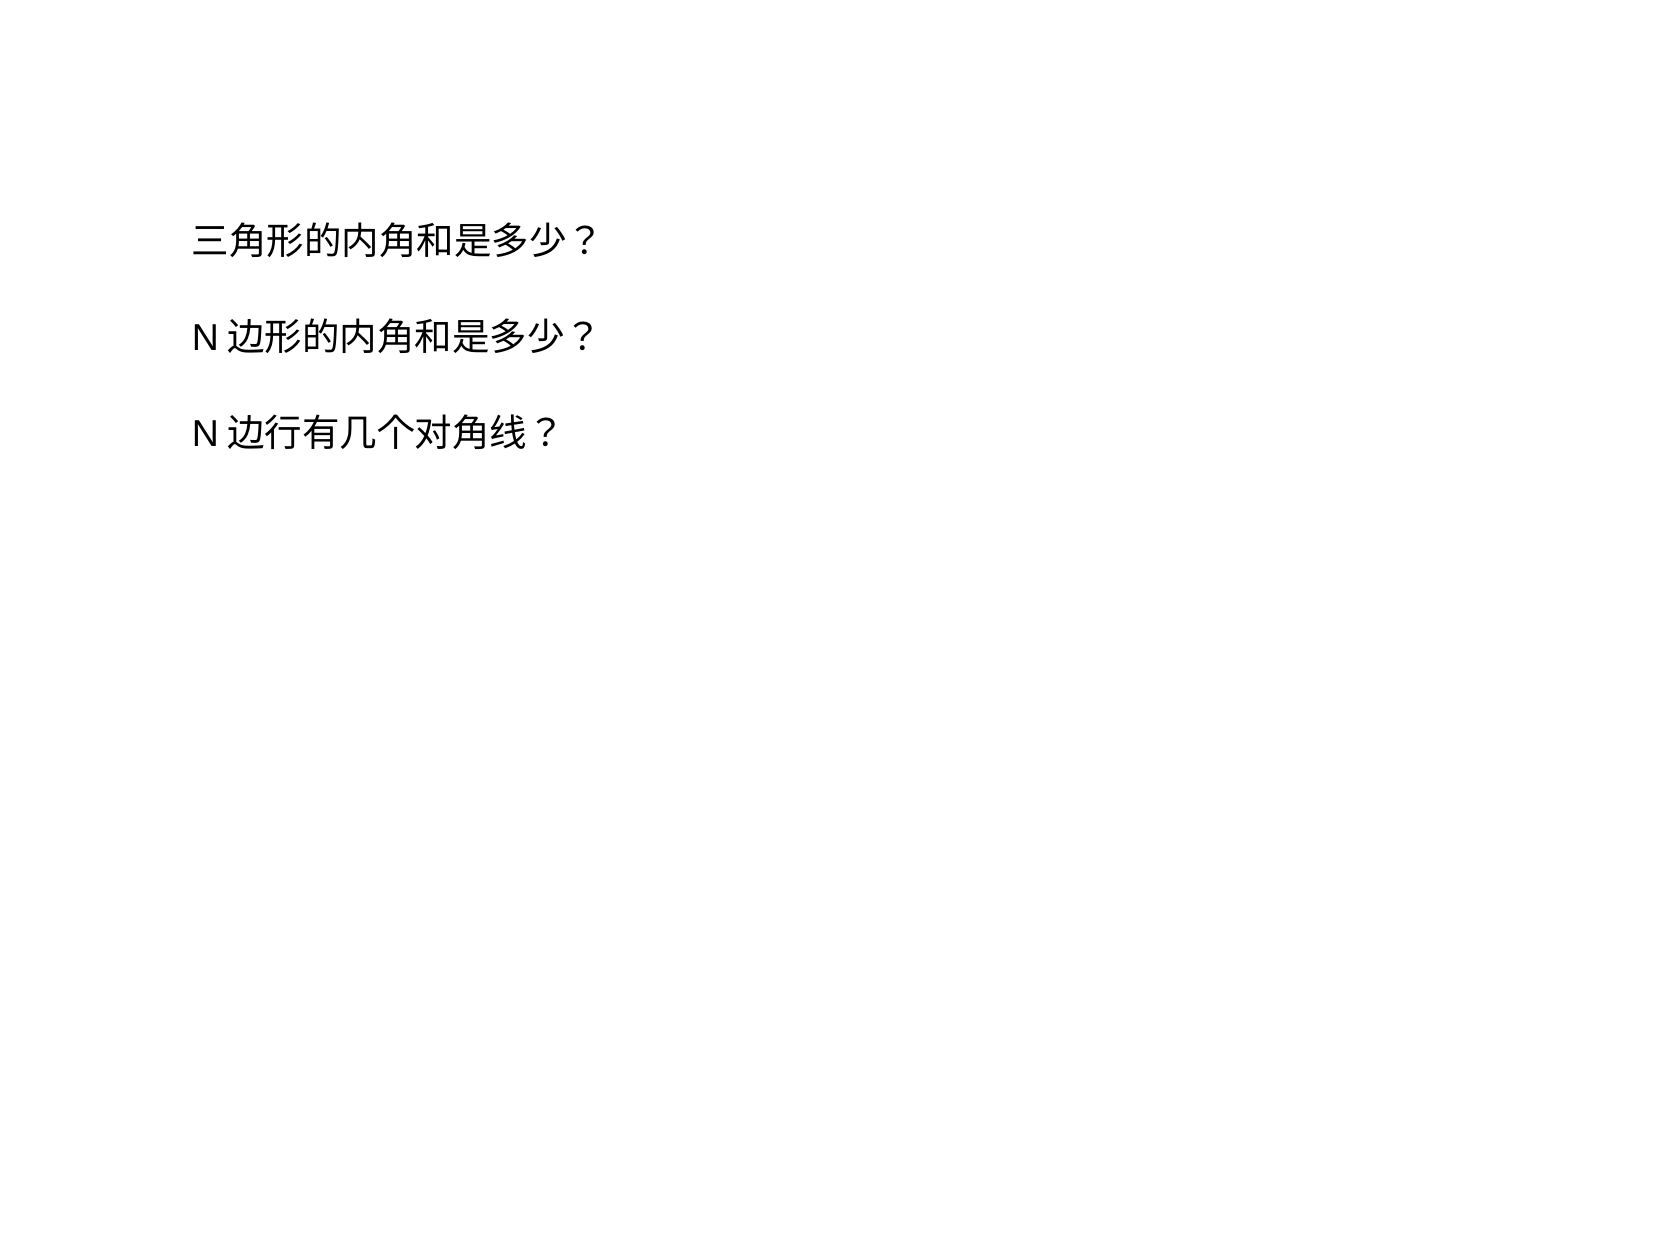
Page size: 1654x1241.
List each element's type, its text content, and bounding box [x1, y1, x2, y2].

text_box 三角形的内角和是多少？ N边形的内角和是多少？ N边行有几个对角线？ [177, 203, 613, 429]
